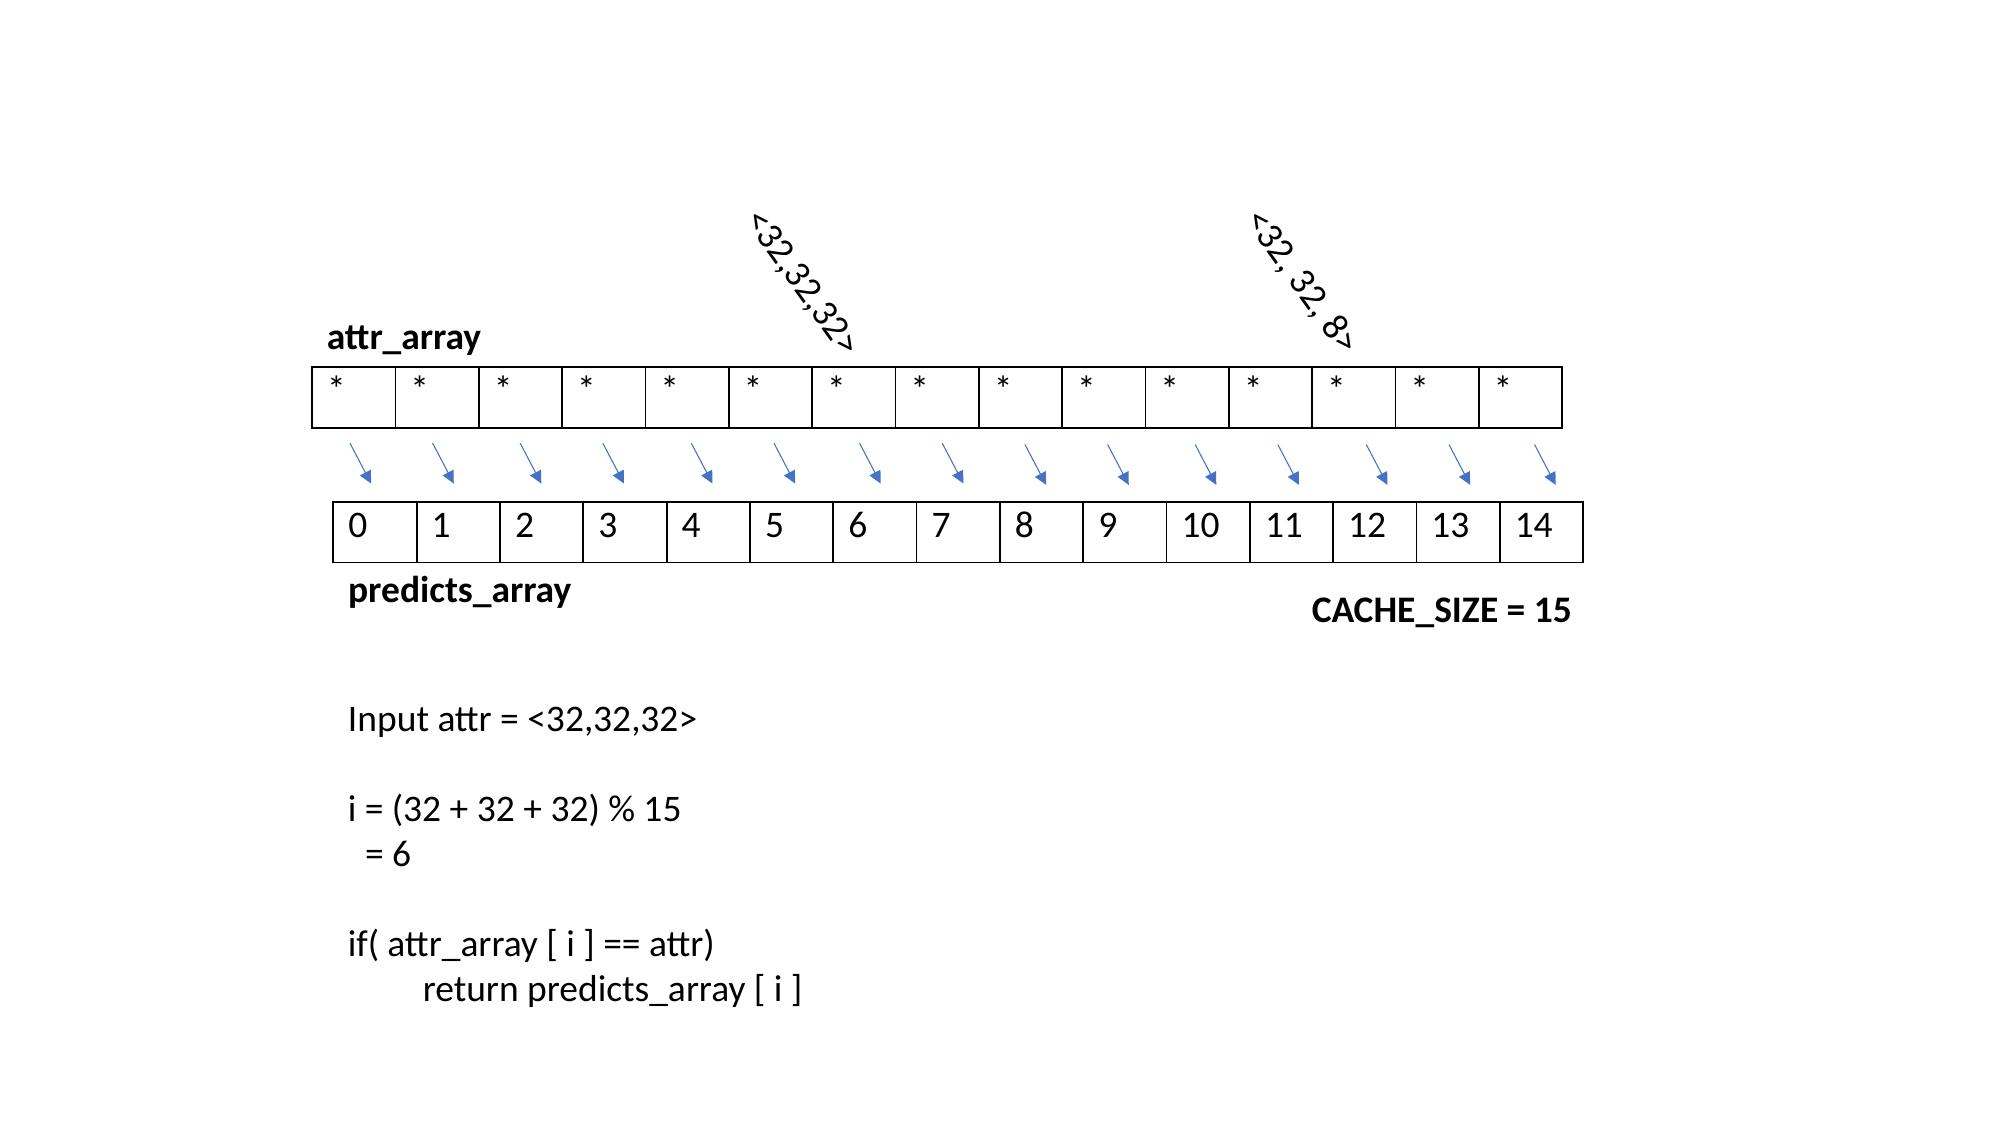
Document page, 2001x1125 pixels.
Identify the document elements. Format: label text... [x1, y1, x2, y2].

table_header * [980, 368, 1061, 427]
table_header 12 [1334, 503, 1416, 562]
table_header * [396, 368, 478, 427]
table_header 13 [1417, 503, 1499, 562]
text_box <32, 32, 8> [1222, 182, 1441, 454]
table_header 6 [834, 503, 916, 562]
text_box attr_array [312, 304, 603, 365]
table_header 4 [668, 503, 749, 562]
table_header * [1406, 368, 1478, 427]
text_box Input attr = <32,32,32> i = (32 + 32 + 32) % 15 = 6 if( attr_array [ i ] == attr) return predicts_array [ i ] [333, 686, 926, 1125]
table_header 7 [917, 503, 999, 562]
text_box <32,32,32> [722, 182, 941, 454]
table_header * [1480, 368, 1561, 427]
table_header 2 [501, 503, 582, 557]
table_header 1 [418, 503, 499, 557]
table_header * [313, 368, 395, 427]
table_header * [730, 368, 811, 427]
table_header * [906, 368, 978, 427]
table_header * [563, 368, 645, 427]
table_header * [480, 368, 561, 427]
table_header * [813, 368, 872, 427]
table_header * [1063, 368, 1145, 427]
table_header 10 [1167, 503, 1249, 562]
table_header * [1230, 368, 1311, 427]
table_header 8 [1001, 503, 1082, 562]
table_header 5 [751, 503, 832, 562]
table_header 9 [1084, 503, 1166, 562]
table_header * [1146, 368, 1228, 427]
table_header * [1313, 368, 1372, 427]
table_header 3 [584, 503, 666, 562]
text_box predicts_array [333, 557, 624, 618]
table_header * [646, 368, 728, 427]
table_header 0 [334, 503, 416, 557]
text_box CACHE_SIZE = 15 [1297, 577, 1588, 638]
table_header 14 [1501, 503, 1582, 562]
table_header 11 [1251, 503, 1332, 562]
